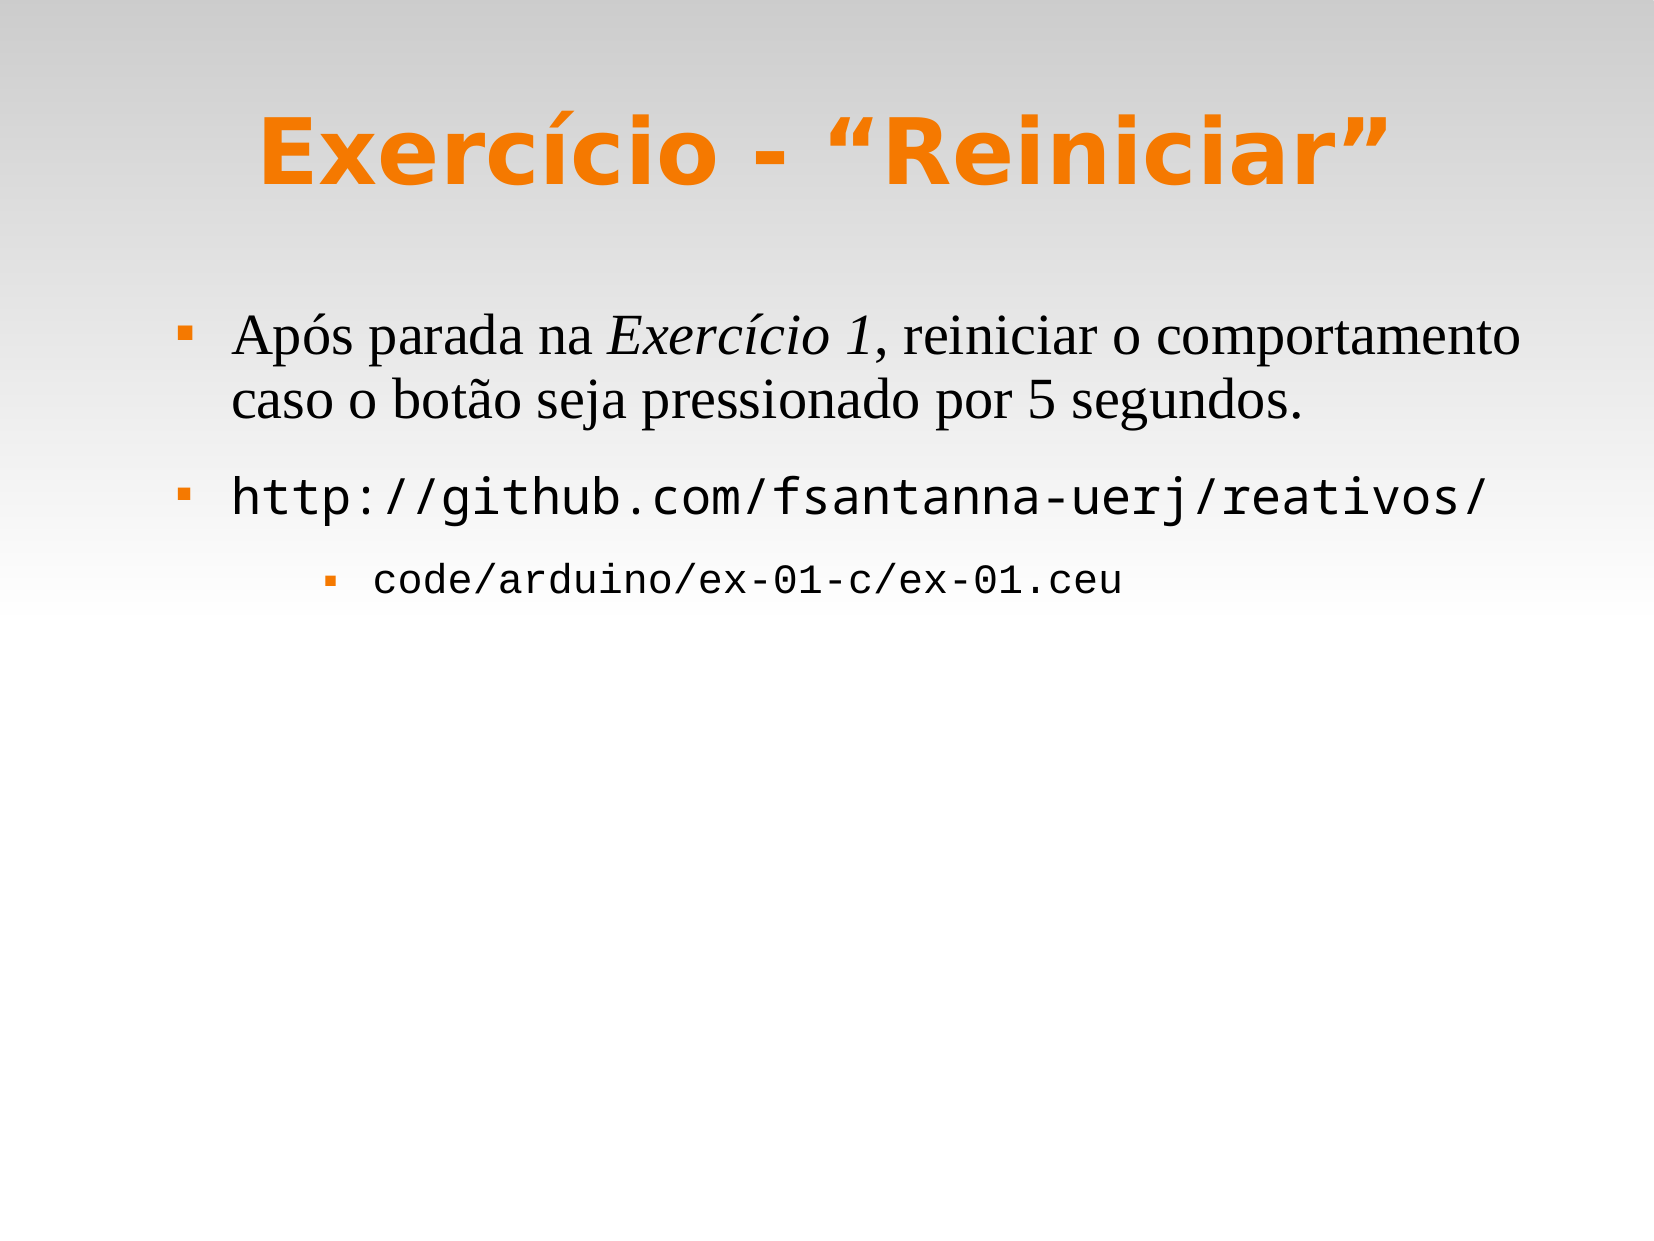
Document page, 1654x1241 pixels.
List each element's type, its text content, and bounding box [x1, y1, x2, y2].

title Exercício - “Reiniciar” [82, 49, 1571, 257]
list Após parada na Exercício 1, reiniciar o comportamento caso o botão seja pressionado por 5 segundos. http://github.com/fsantanna-uerj/reativos/ code/arduino/ex-01-c/ex-01.ceu [89, 302, 1576, 1121]
